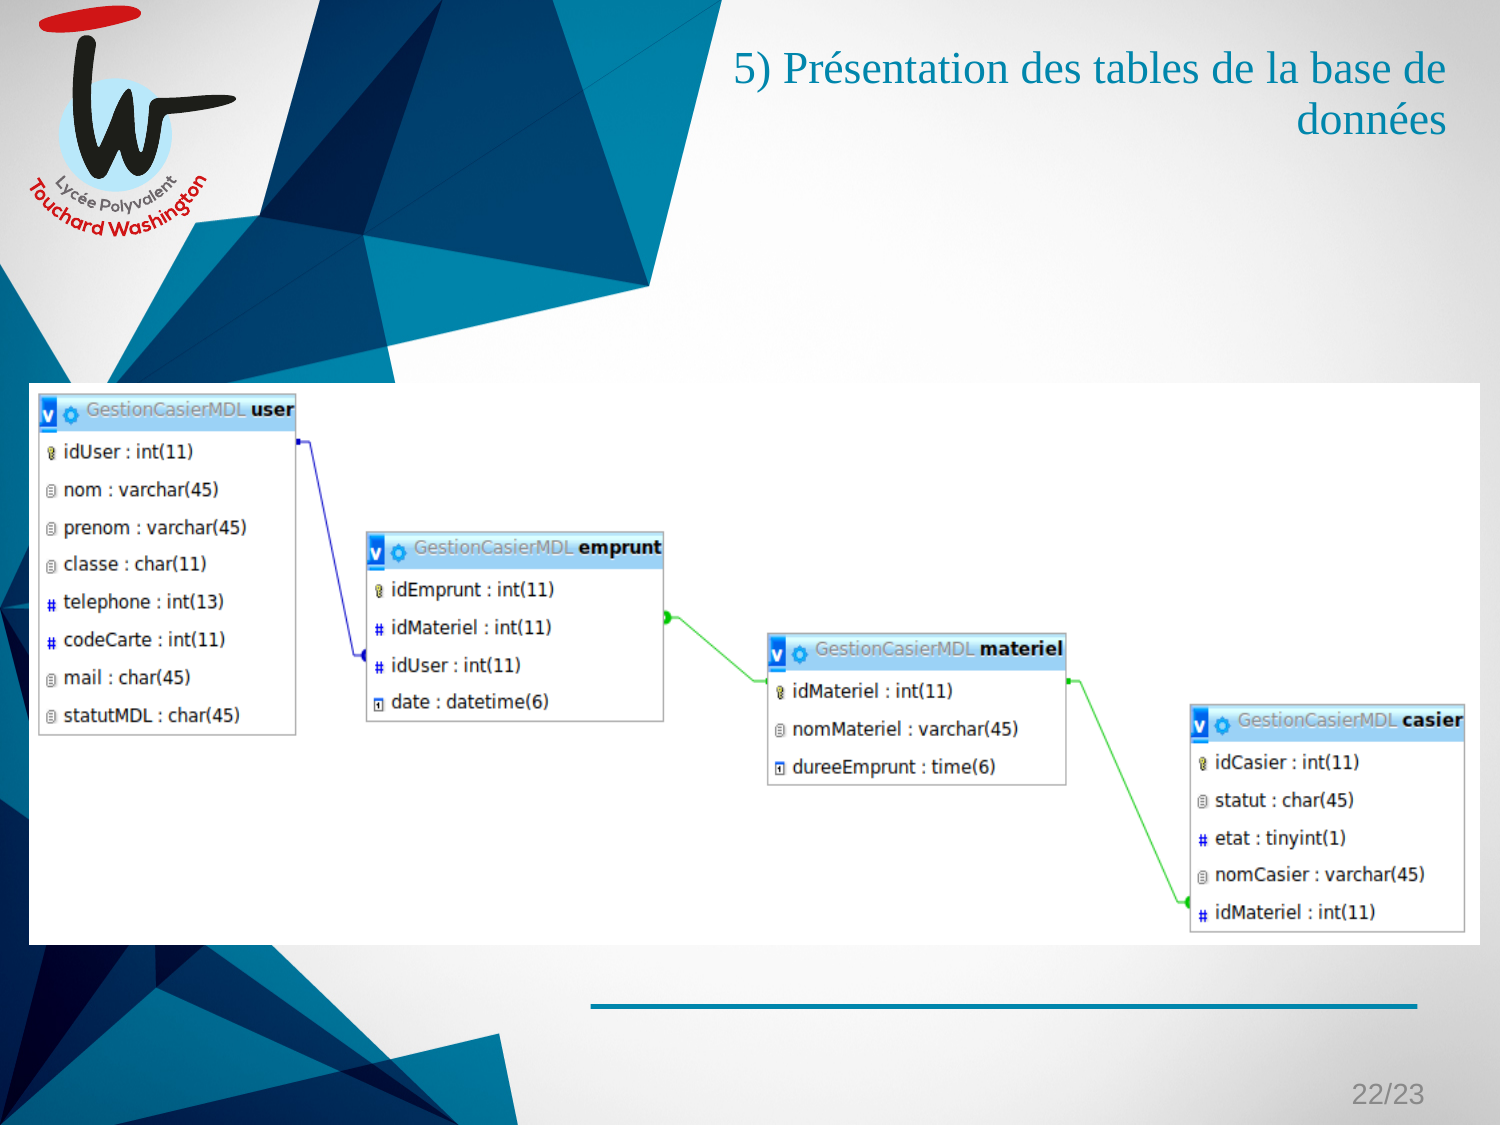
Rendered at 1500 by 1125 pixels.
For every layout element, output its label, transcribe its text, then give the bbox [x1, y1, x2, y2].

picture [0, 0, 1500, 1125]
title 5) Présentation des tables de la base de données [649, 0, 1447, 188]
